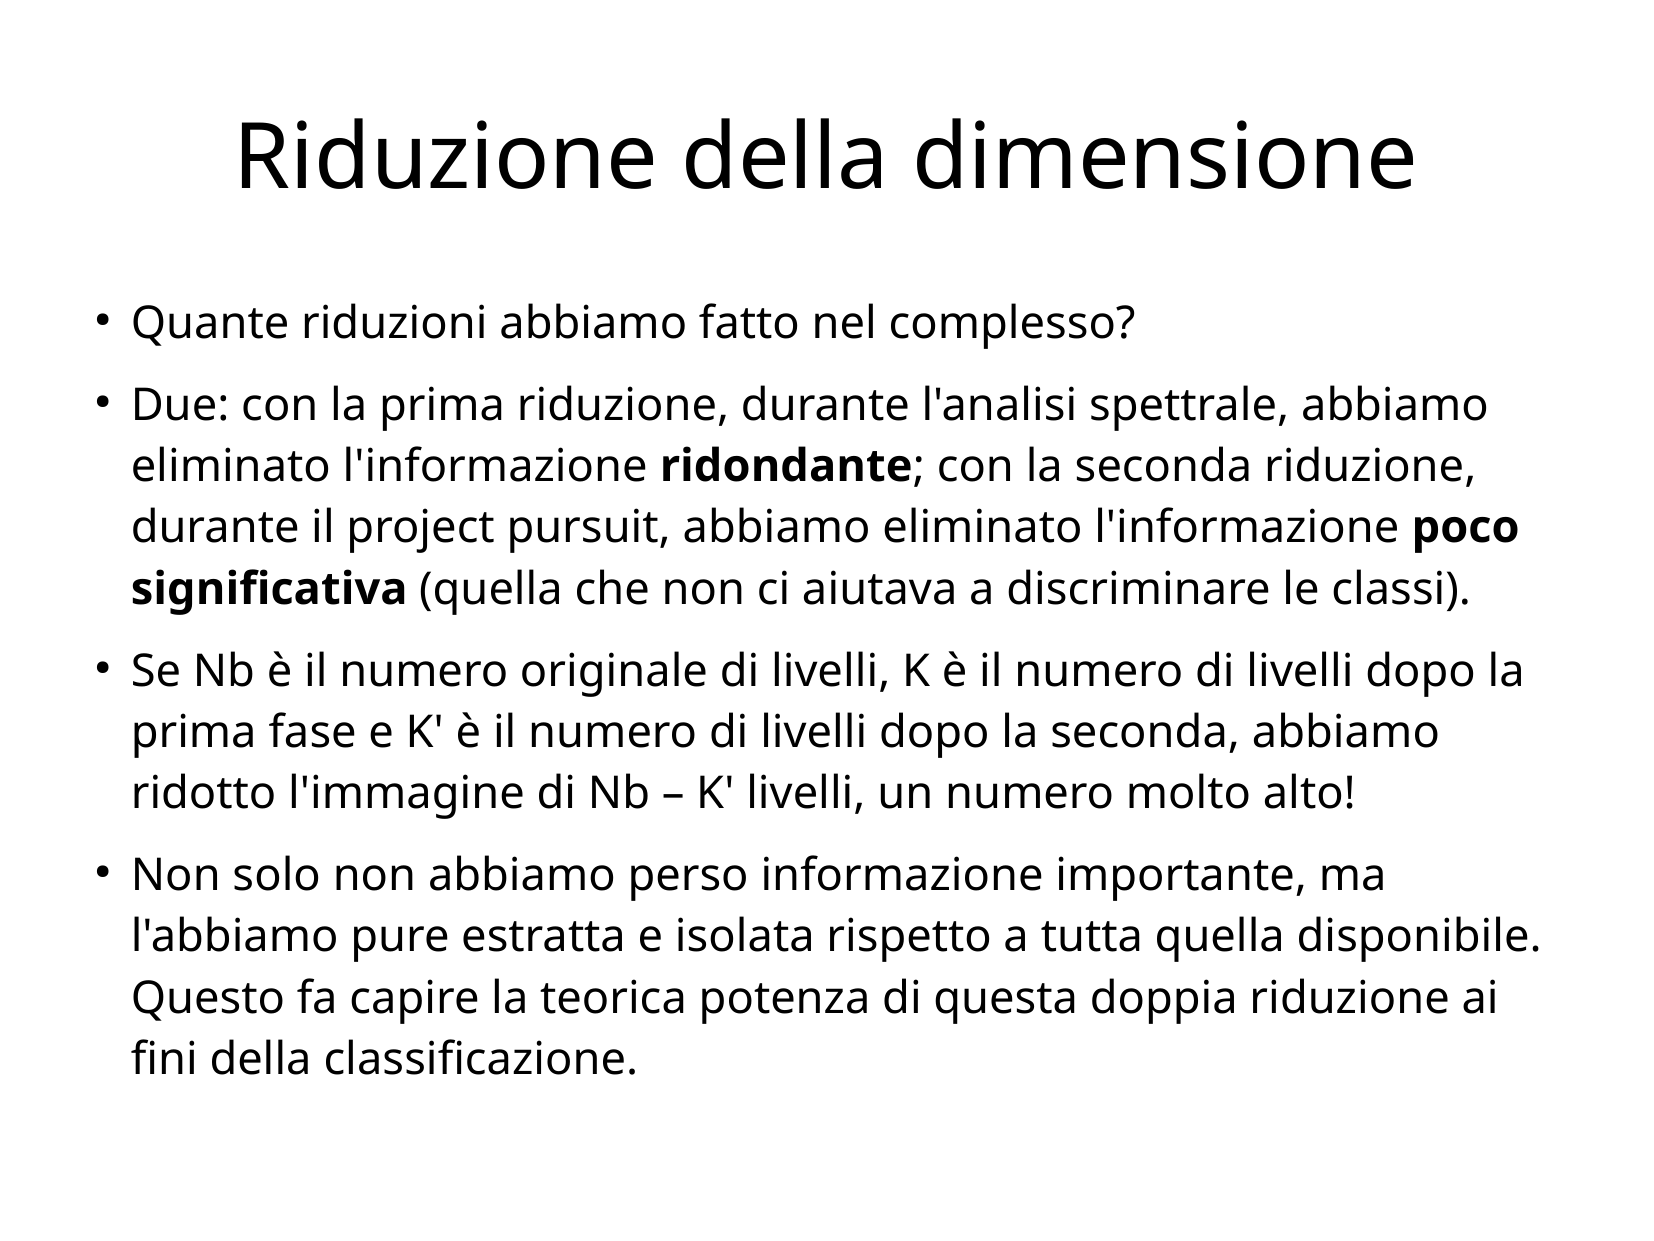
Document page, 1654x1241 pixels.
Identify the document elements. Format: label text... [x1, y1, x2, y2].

title Riduzione della dimensione [82, 49, 1571, 257]
list Quante riduzioni abbiamo fatto nel complesso? Due: con la prima riduzione, durante l'analisi spettrale, abbiamo eliminato l'informazione ridondante; con la seconda riduzione, durante il project pursuit, abbiamo eliminato l'informazione poco significativa (quella che non ci aiutava a discriminare le classi). Se Nb è il numero originale di livelli, K è il numero di livelli dopo la prima fase e K' è il numero di livelli dopo la seconda, abbiamo ridotto l'immagine di Nb – K' livelli, un numero molto alto! Non solo non abbiamo perso informazione importante, ma l'abbiamo pure estratta e isolata rispetto a tutta quella disponibile. Questo fa capire la teorica potenza di questa doppia riduzione ai fini della classificazione. [82, 290, 1571, 1186]
